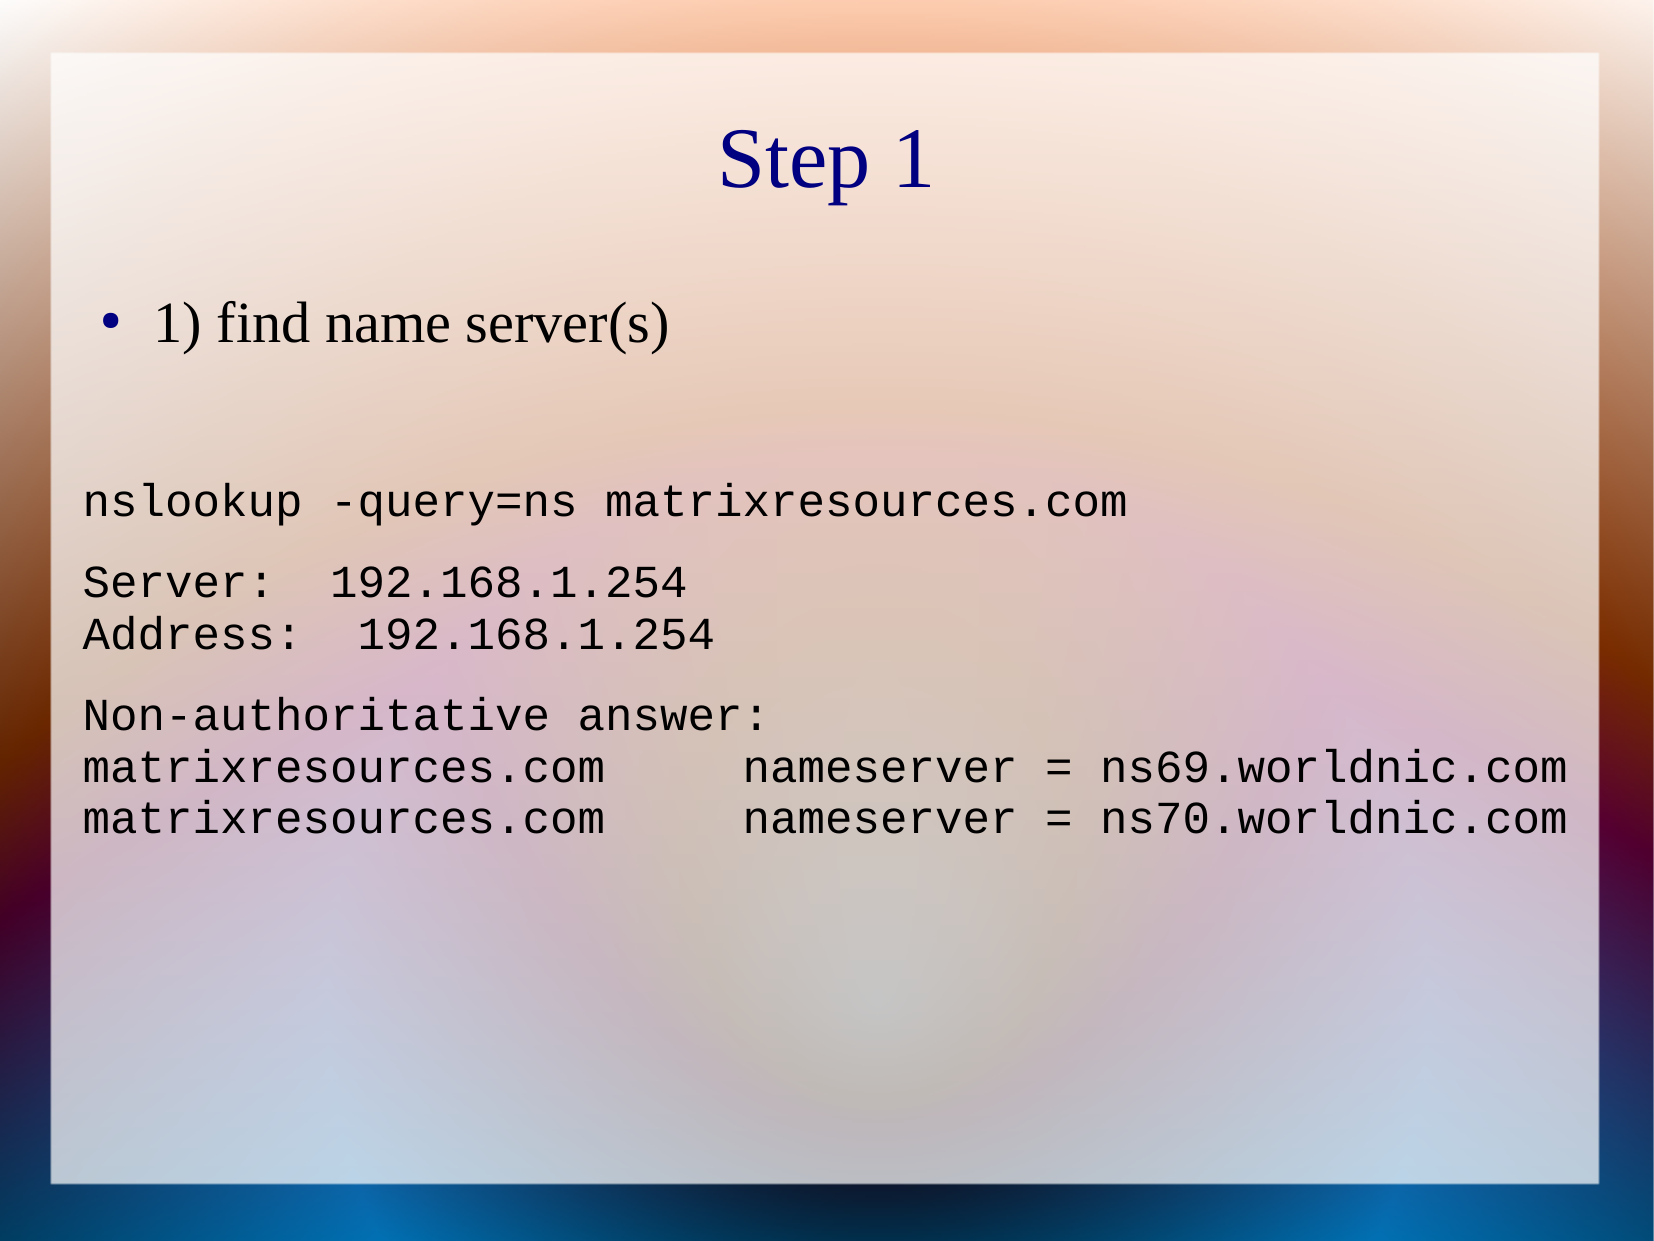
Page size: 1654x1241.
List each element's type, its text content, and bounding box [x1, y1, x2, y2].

list 1) find name server(s) nslookup -query=ns matrixresources.com Server: 192.168.1.254 Address: 192.168.1.254 Non-authoritative answer: matrixresources.com nameserver = ns69.worldnic.com matrixresources.com nameserver = ns70.worldnic.com [82, 290, 1571, 1034]
picture [0, 0, 1654, 1241]
title Step 1 [82, 55, 1571, 263]
